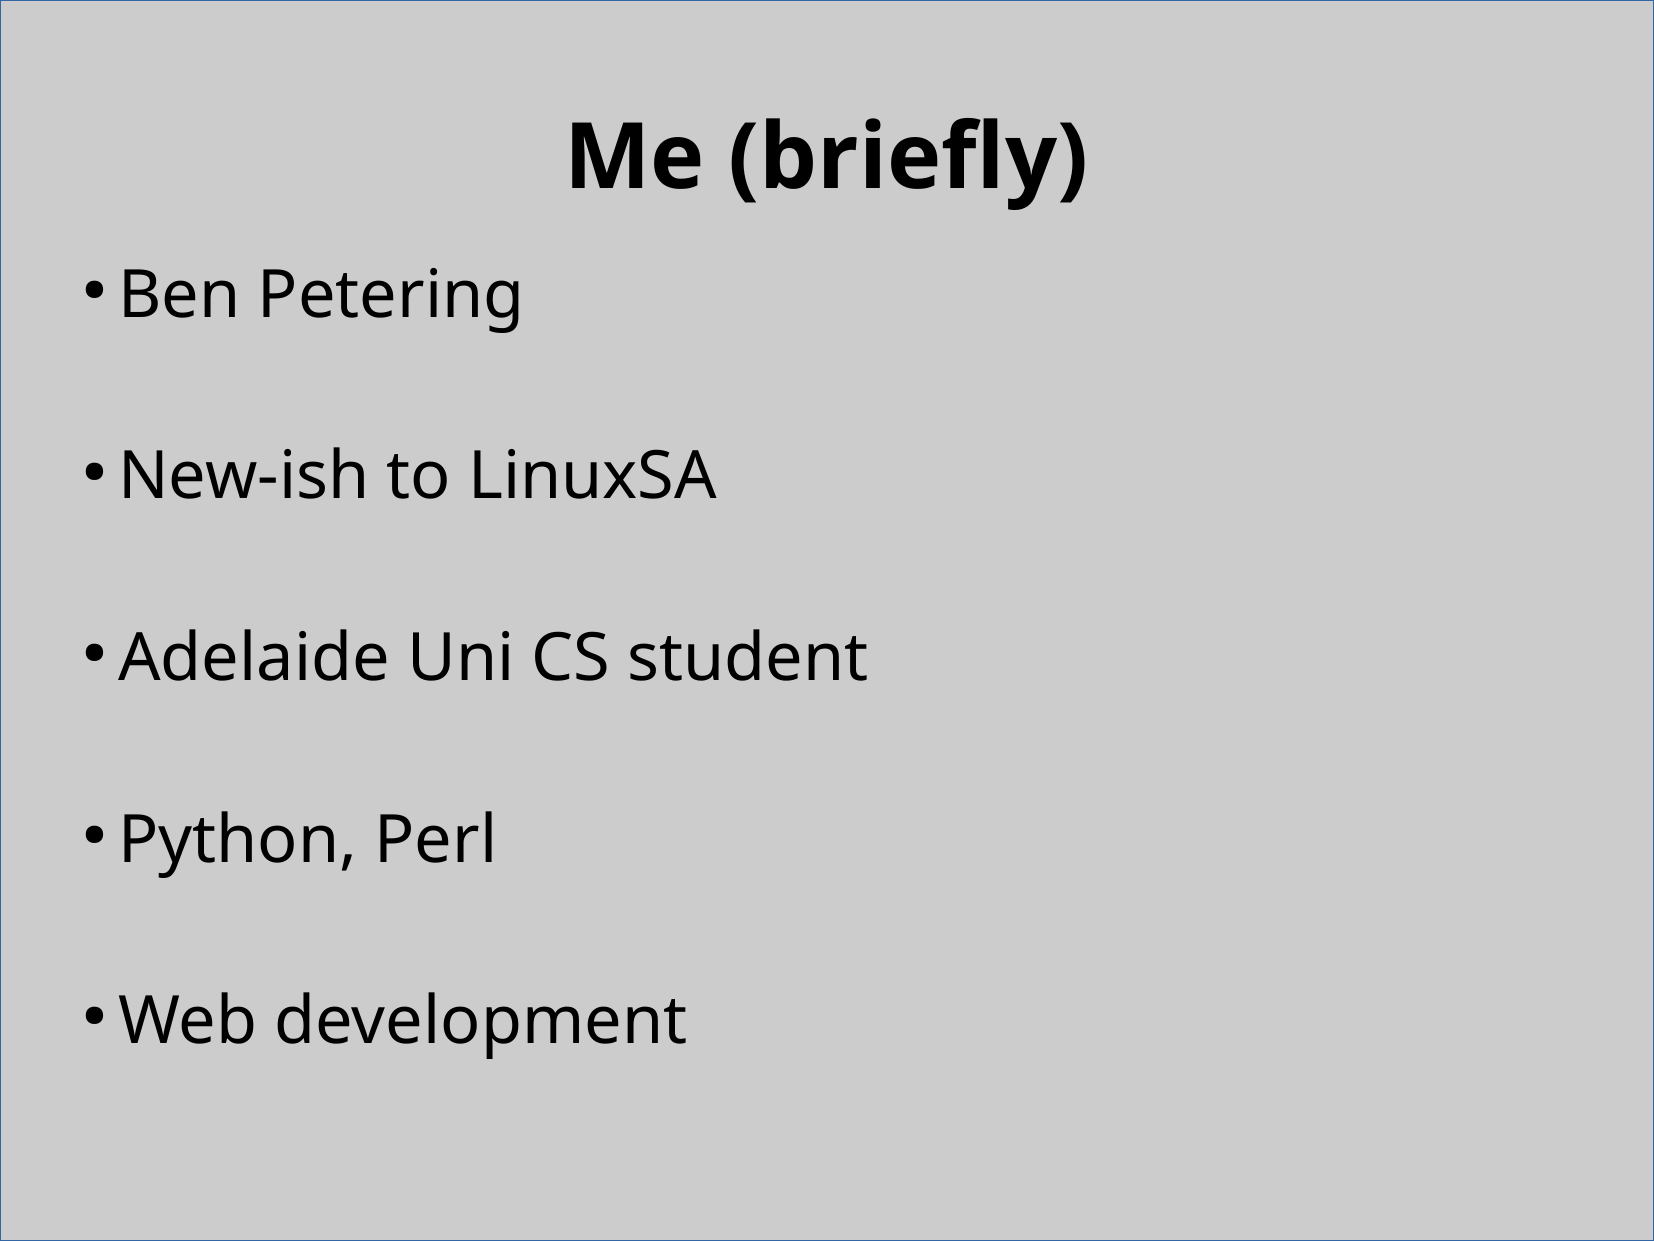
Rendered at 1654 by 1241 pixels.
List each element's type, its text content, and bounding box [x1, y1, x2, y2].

subtitle Ben Petering New-ish to LinuxSA Adelaide Uni CS student Python, Perl Web development [82, 271, 1571, 947]
text_box [0, 0, 1654, 1241]
title Me (briefly) [82, 49, 1571, 257]
